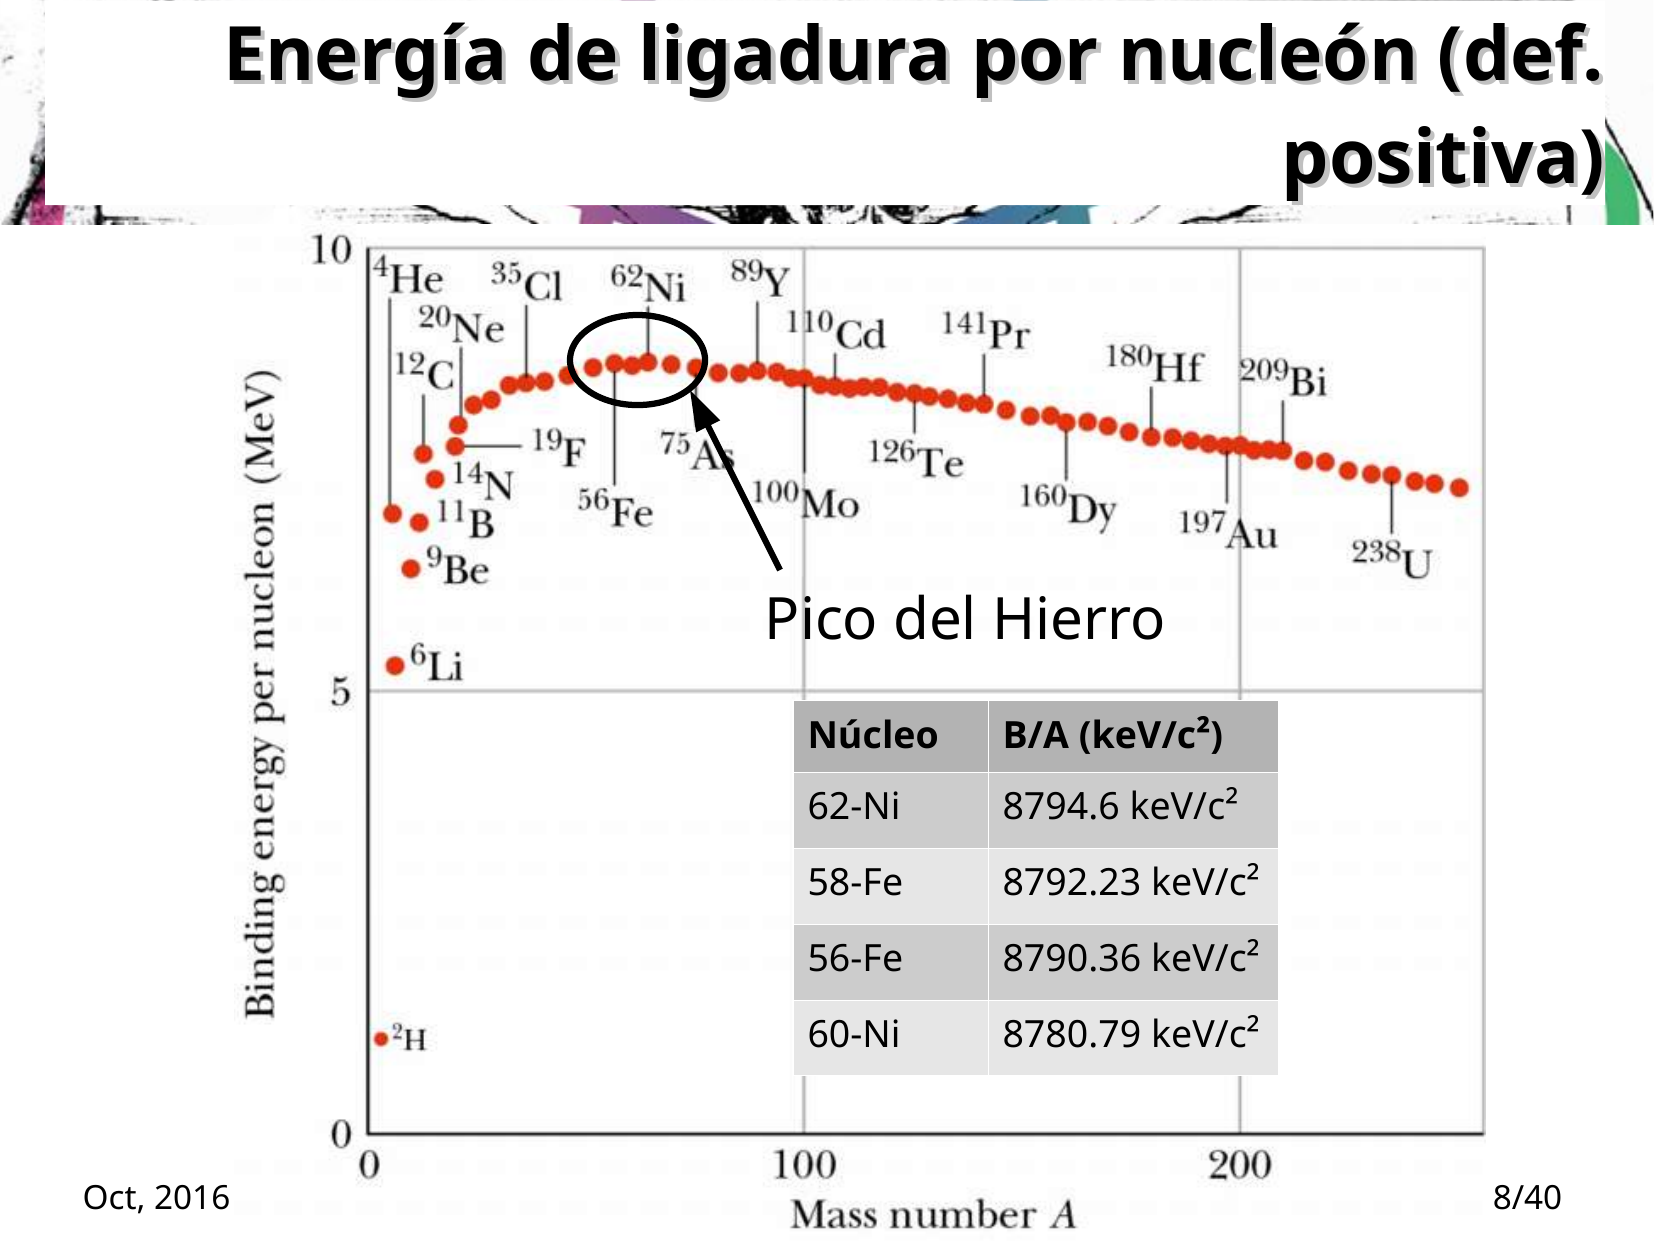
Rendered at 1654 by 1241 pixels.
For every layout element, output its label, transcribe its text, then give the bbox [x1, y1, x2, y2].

table_header B/A (keV/c²) [989, 701, 1278, 772]
table_cell 60-Ni [794, 1001, 988, 1075]
table_cell 8794.6 keV/c² [989, 773, 1278, 848]
picture [0, 0, 1654, 1241]
table_cell 8792.23 keV/c² [989, 849, 1278, 924]
table_cell 58-Fe [794, 849, 988, 924]
table_cell 56-Fe [794, 925, 988, 1000]
text_box Pico del Hierro [750, 570, 1138, 656]
table_header Núcleo [794, 701, 988, 772]
title Energía de ligadura por nucleón (def. positiva) [45, 15, 1606, 191]
table_cell 62-Ni [794, 773, 988, 848]
table_cell 8780.79 keV/c² [989, 1001, 1278, 1075]
table_cell 8790.36 keV/c² [989, 925, 1278, 1000]
